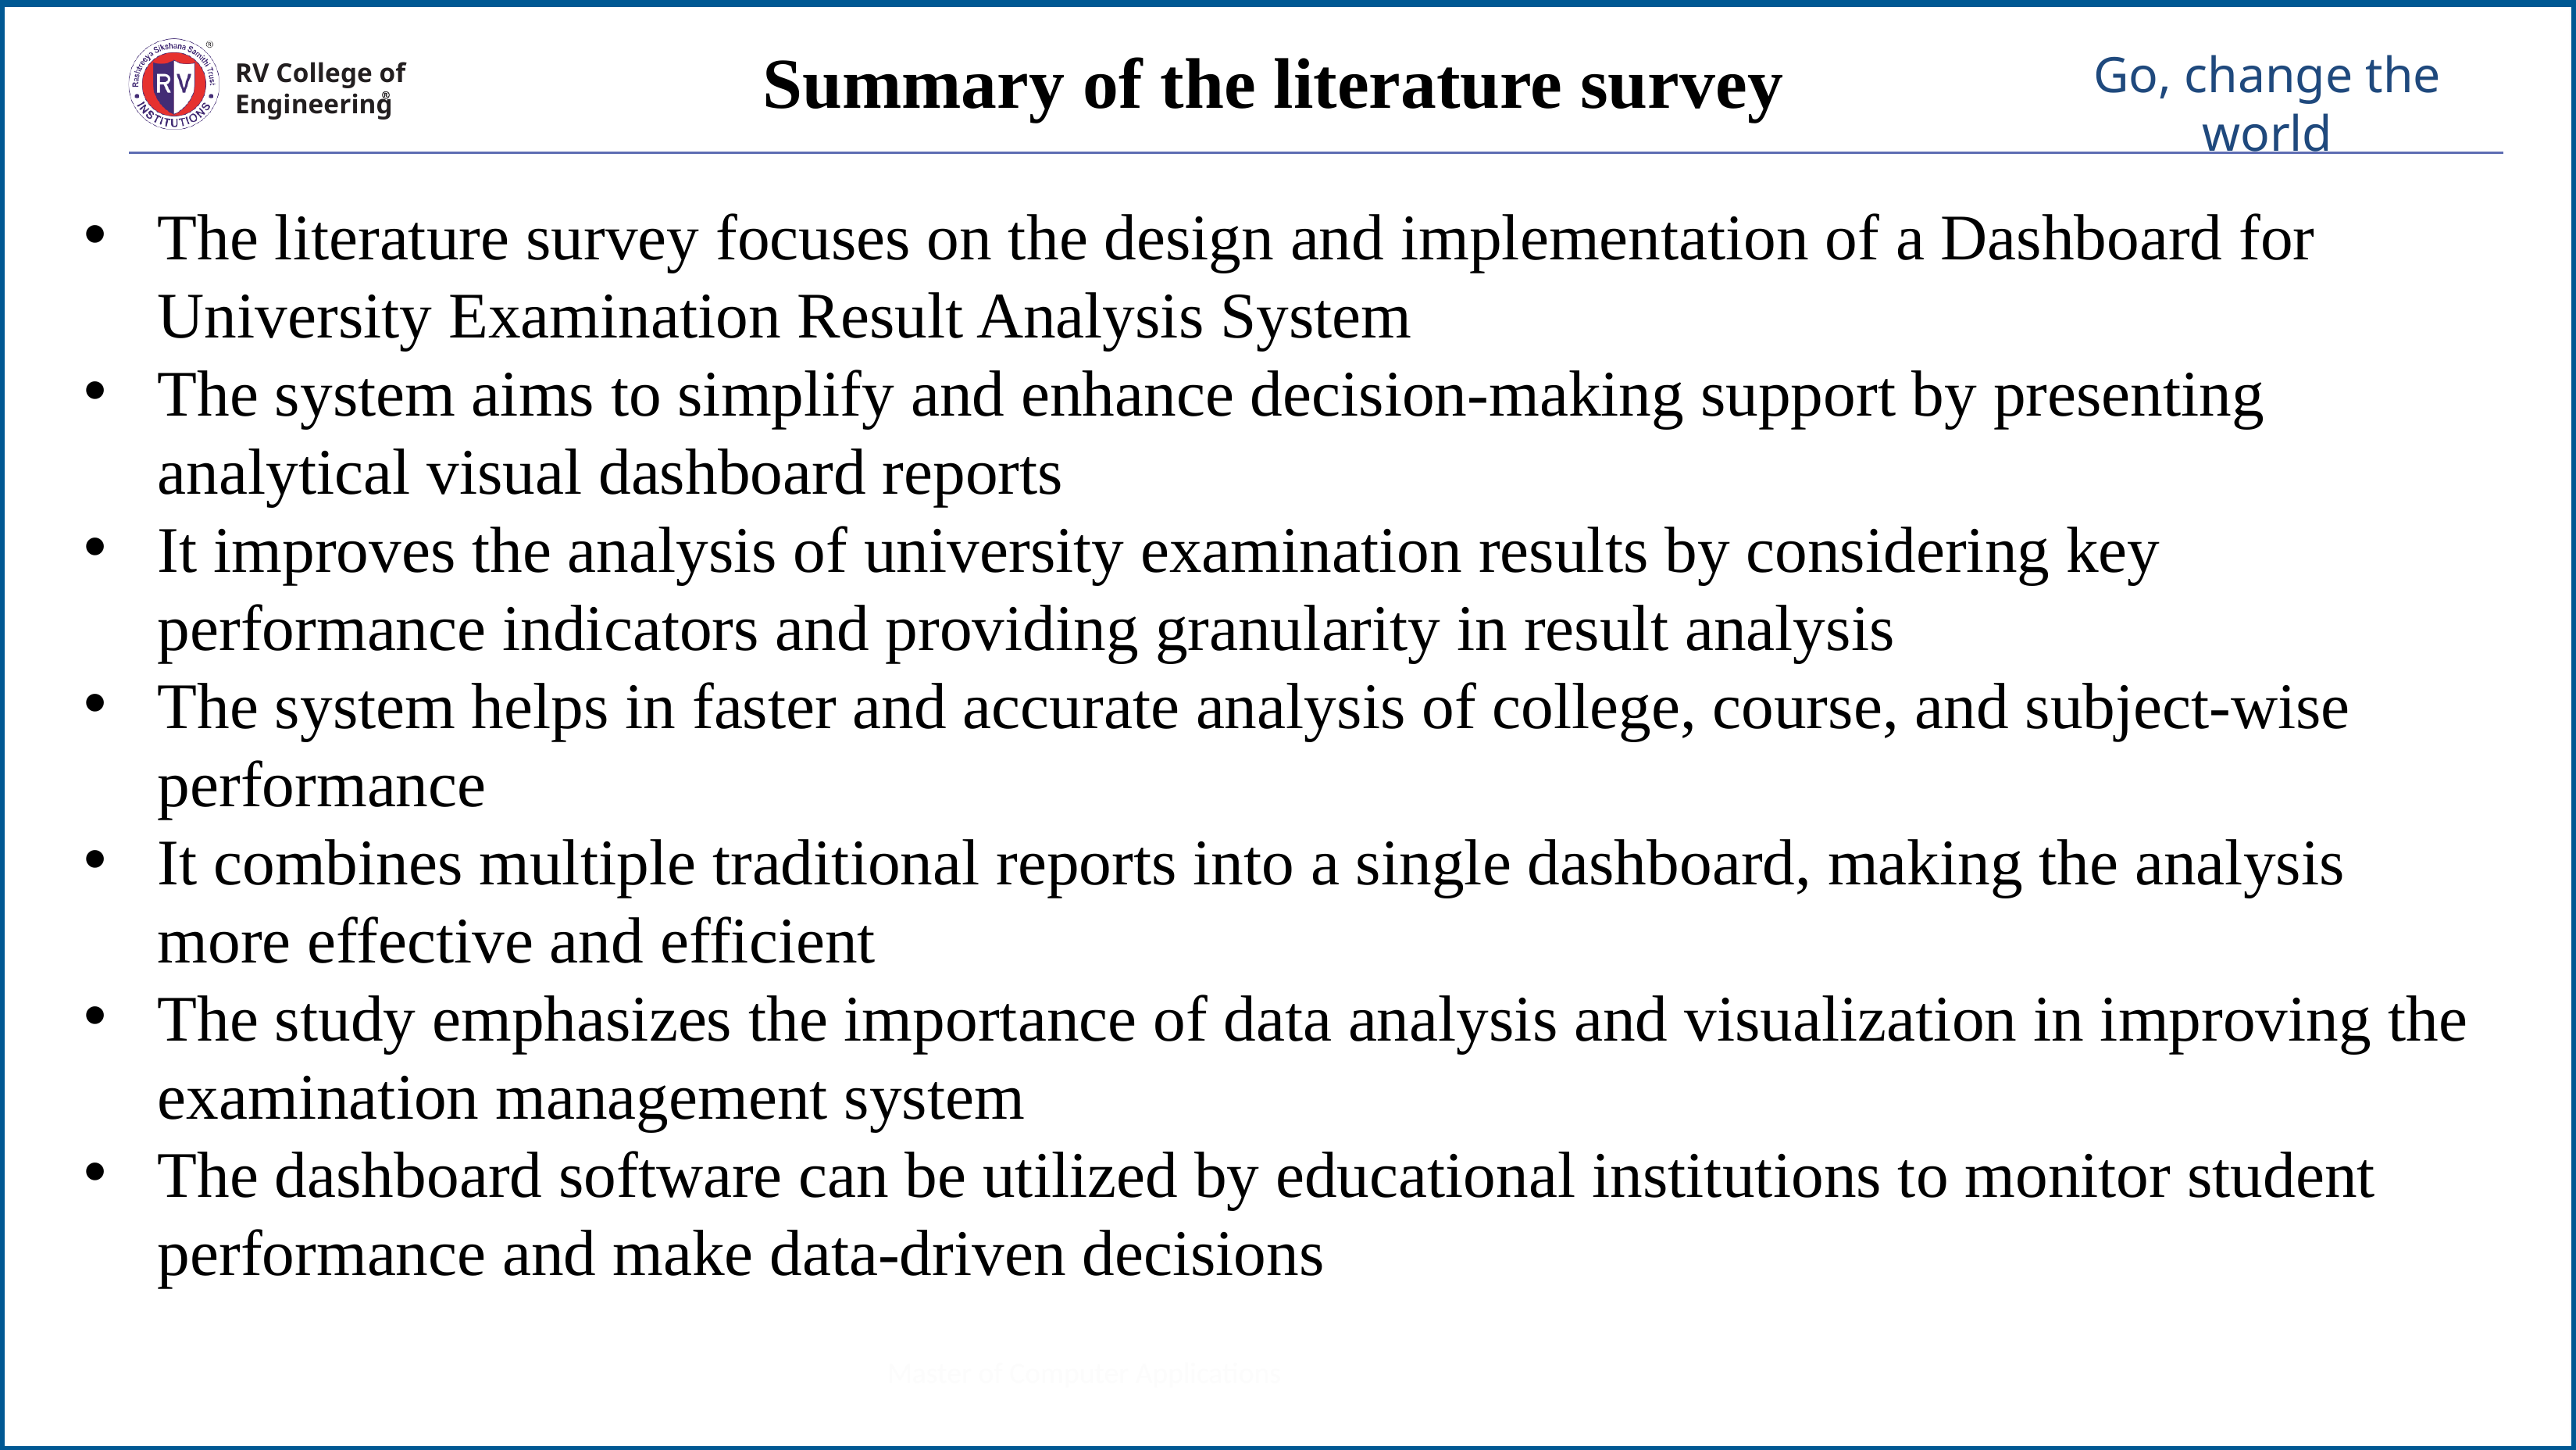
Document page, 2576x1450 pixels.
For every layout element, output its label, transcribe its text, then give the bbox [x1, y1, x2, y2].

text_box [382, 91, 390, 99]
text_box [128, 38, 219, 130]
text_box The literature survey focuses on the design and implementation of a Dashboard for University Examination Result Analysis System The system aims to simplify and enhance decision-making support by presenting analytical visual dashboard reports It improves the analysis of university examination results by considering key performance indicators and providing granularity in result analysis The system helps in faster and accurate analysis of college, course, and subject-wise performance It combines multiple traditional reports into a single dashboard, making the analysis more effective and efficient The study emphasizes the importance of data analysis and visualization in improving the examination management system The dashboard software can be utilized by educational institutions to monitor student performance and make data-driven decisions [73, 188, 2503, 1373]
title Go, change the world [2032, 43, 2503, 153]
text_box Summary of the literature survey [751, 30, 1830, 129]
